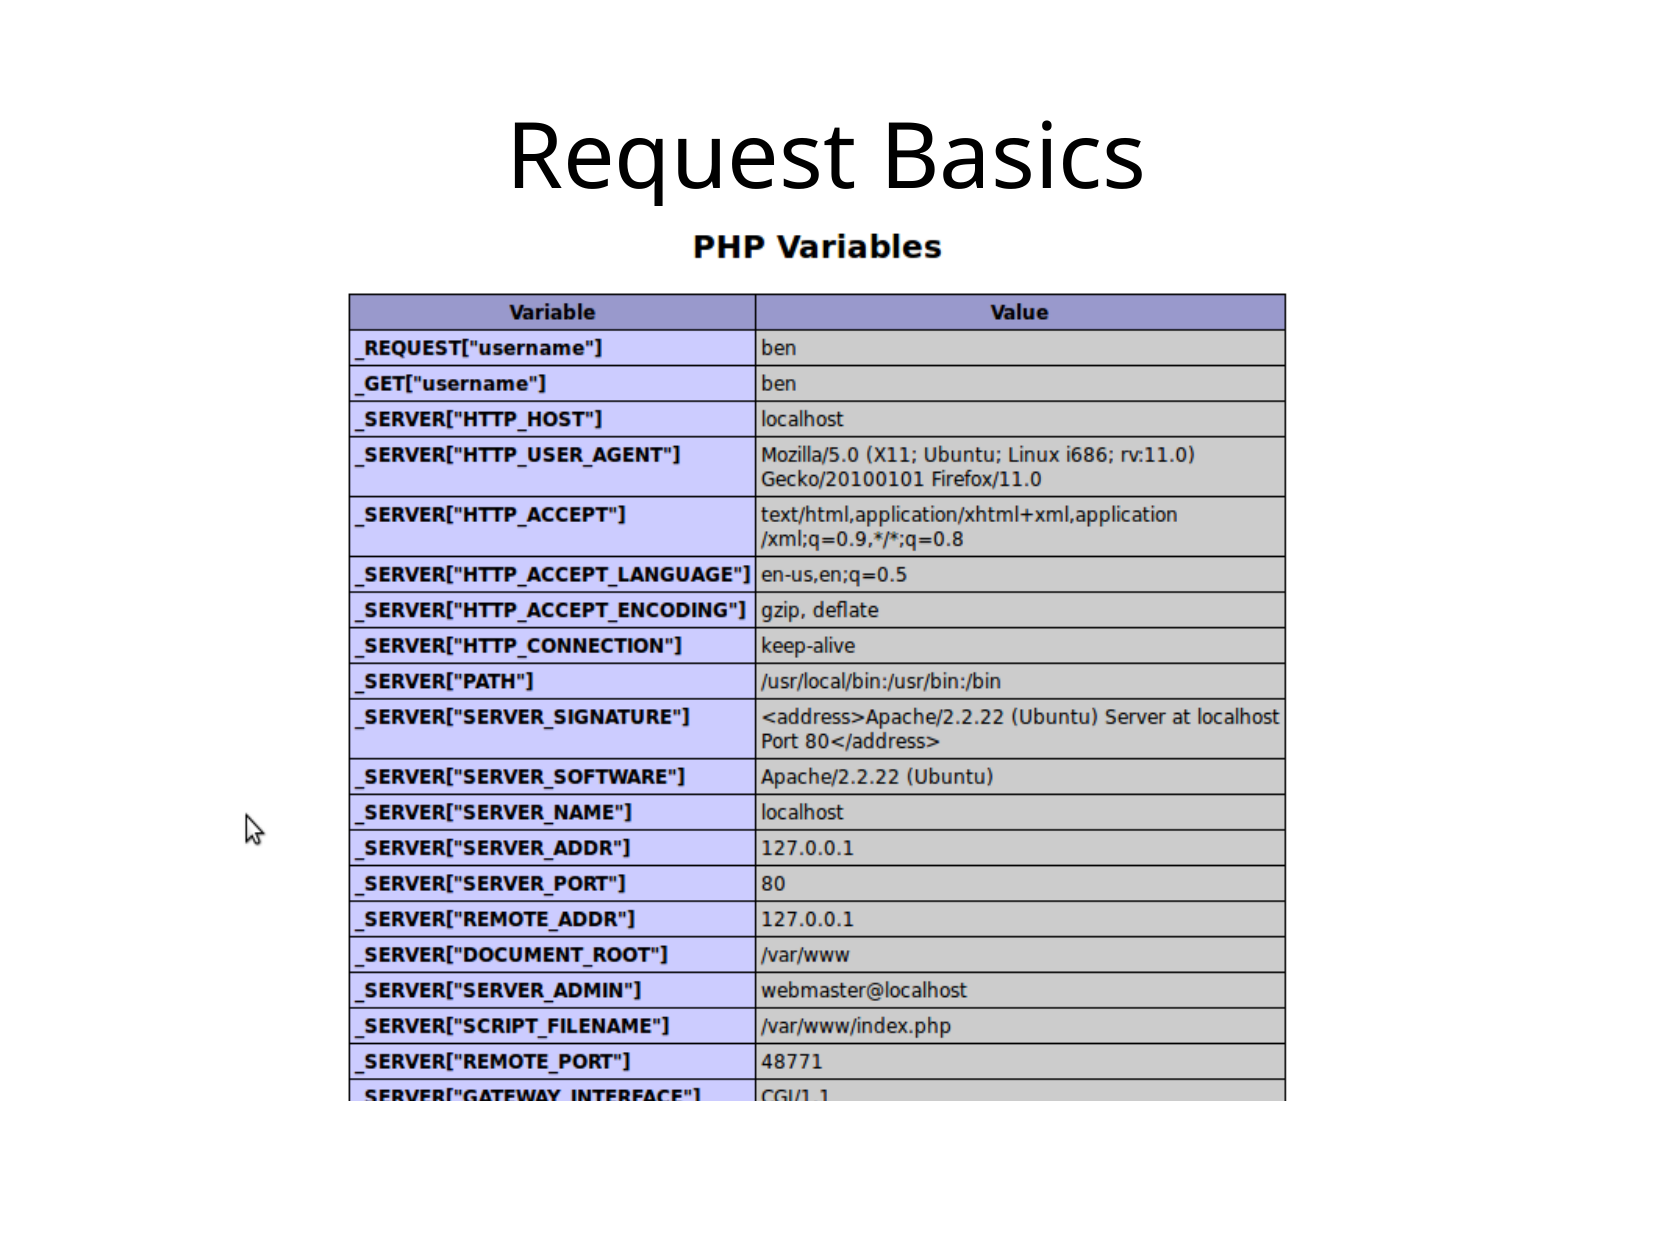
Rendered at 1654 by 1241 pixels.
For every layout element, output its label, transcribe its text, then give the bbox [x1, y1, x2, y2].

title Request Basics [82, 49, 1571, 257]
picture [107, 206, 1548, 1101]
